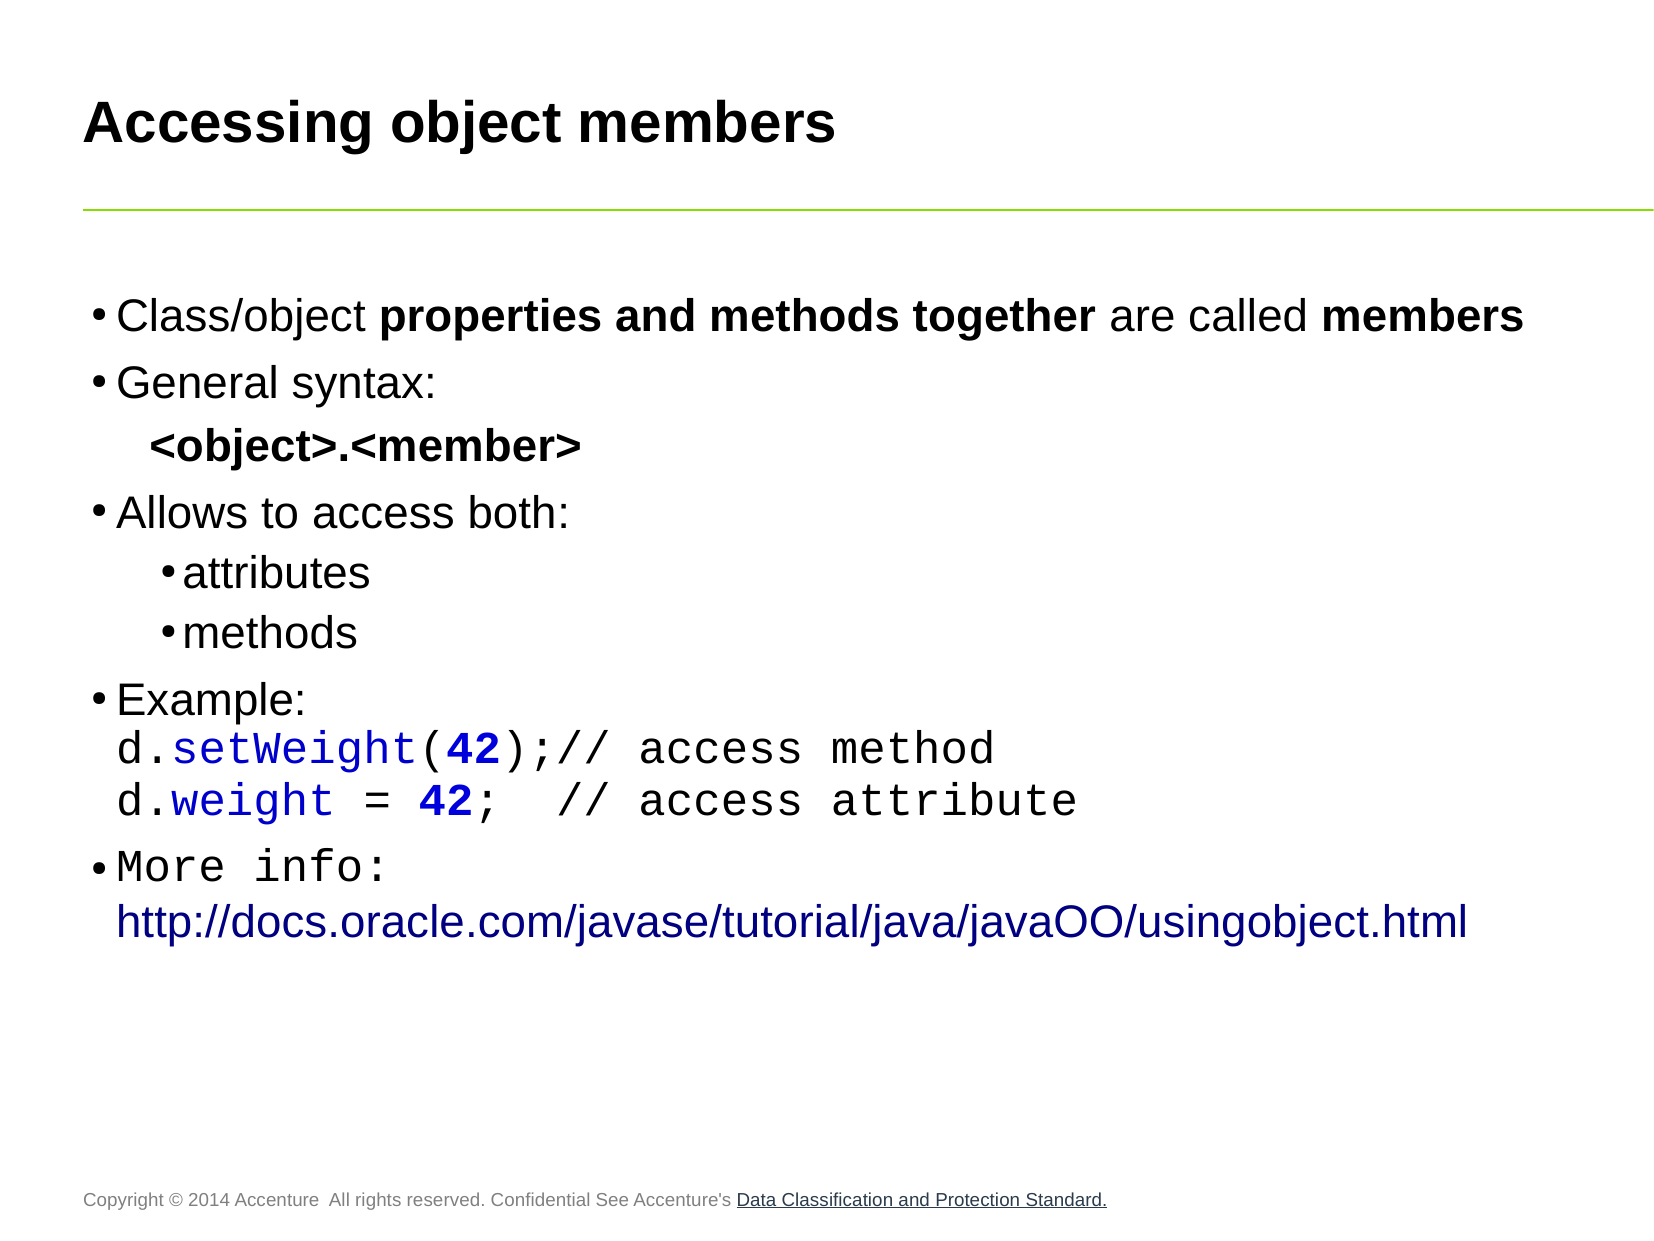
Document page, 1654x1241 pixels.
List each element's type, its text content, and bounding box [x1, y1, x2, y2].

list Class/object properties and methods together are called members General syntax: <object>.<member> Allows to access both: attributes methods Example: d.setWeight(42);// access method d.weight = 42; // access attribute More info: http://docs.oracle.com/javase/tutorial/java/javaOO/usingobject.html [82, 290, 1538, 1010]
title Accessing object members [82, 49, 1571, 196]
